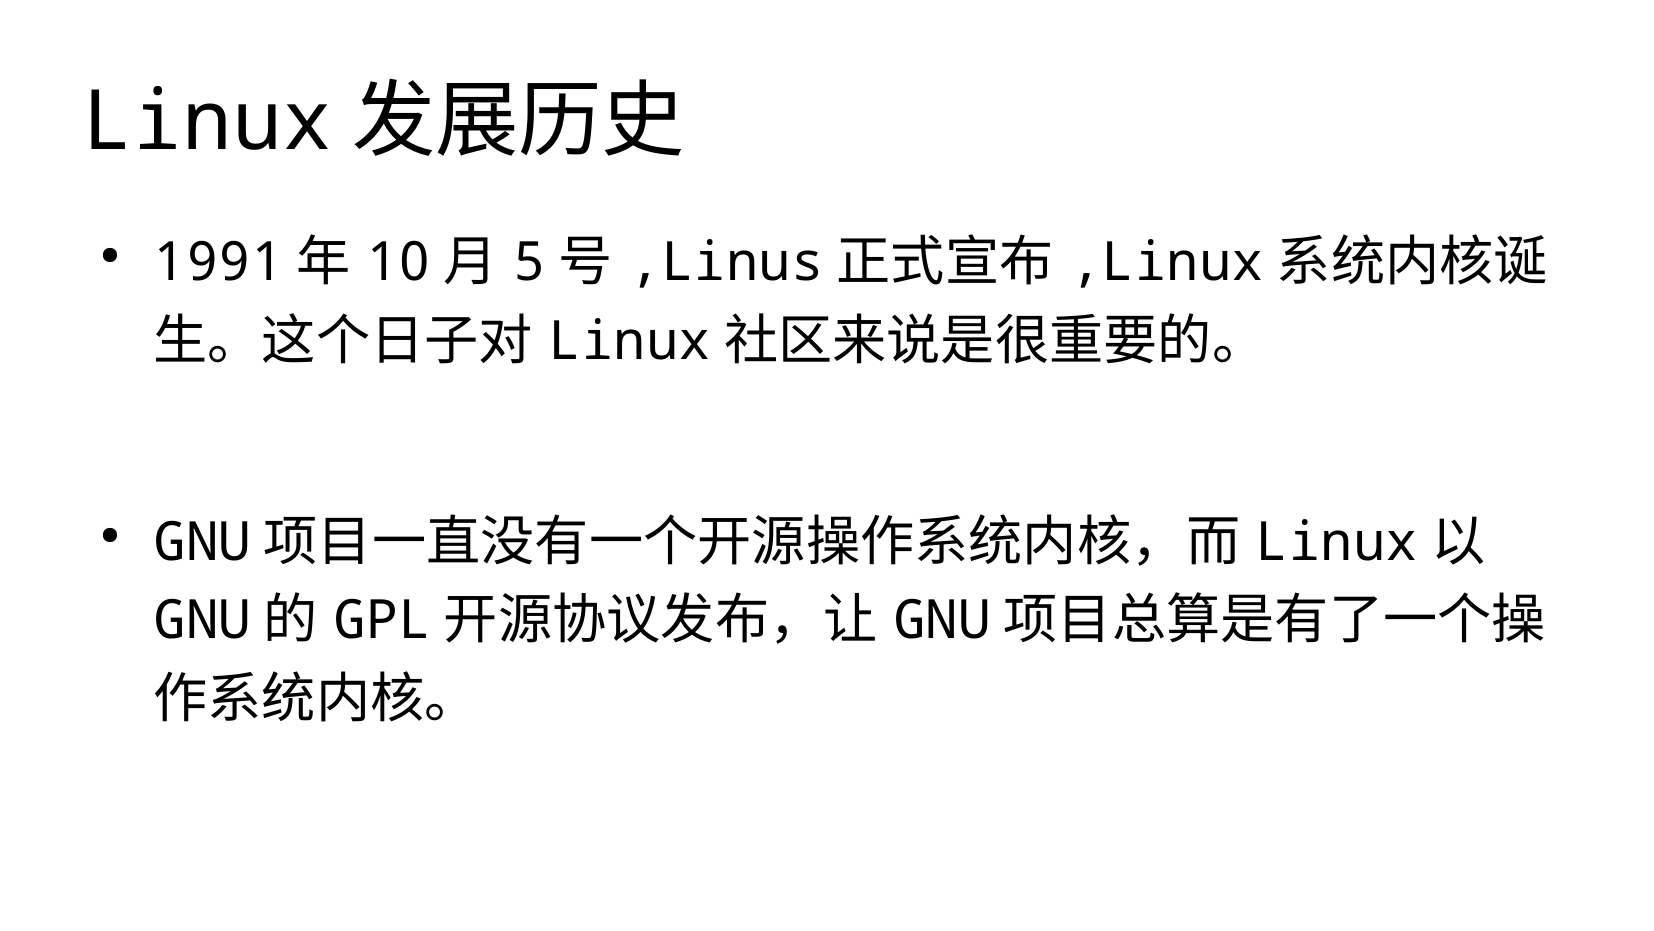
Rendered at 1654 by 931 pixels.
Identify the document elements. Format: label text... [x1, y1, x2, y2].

title Linux发展历史 [82, 37, 1571, 189]
list 1991年10月5号,Linus正式宣布,Linux系统内核诞生。这个日子对Linux社区来说是很重要的。 GNU项目一直没有一个开源操作系统内核，而Linux以GNU的GPL开源协议发布，让GNU项目总算是有了一个操作系统内核。 [82, 217, 1571, 780]
